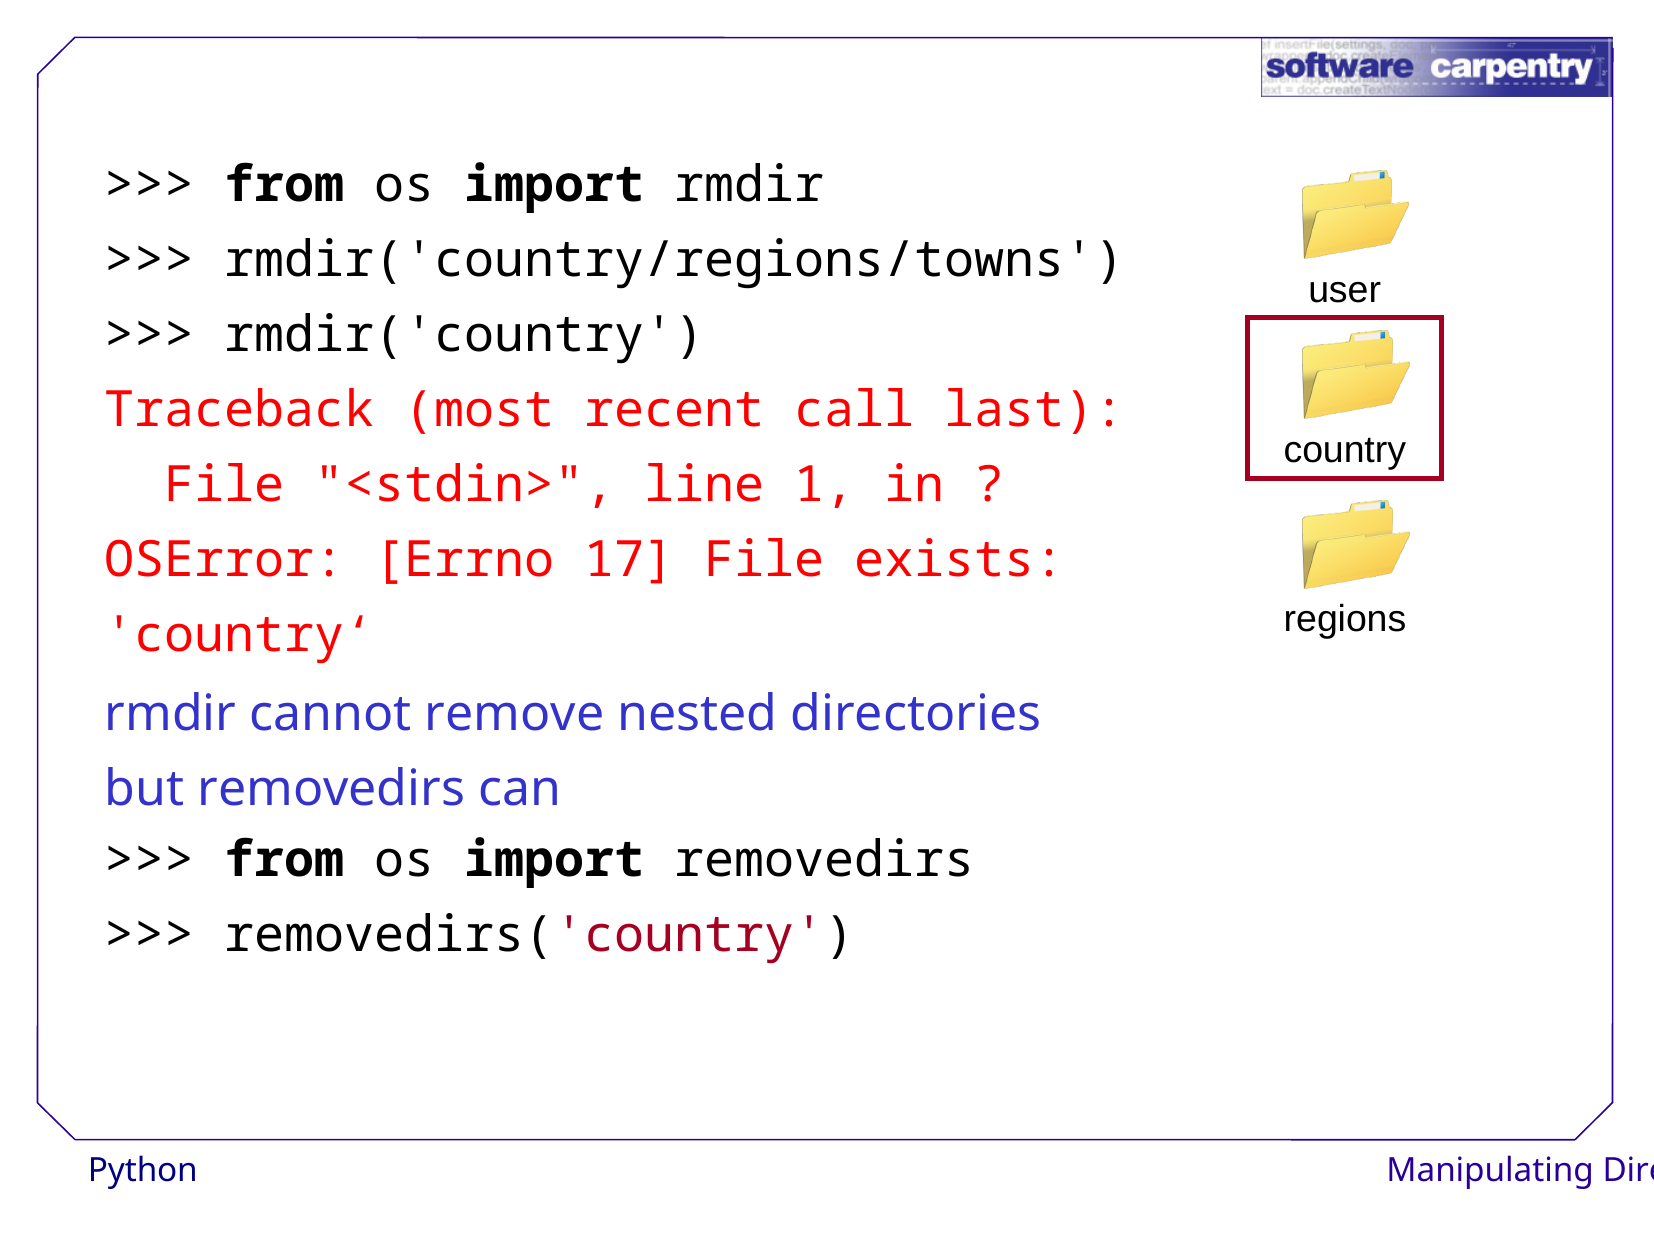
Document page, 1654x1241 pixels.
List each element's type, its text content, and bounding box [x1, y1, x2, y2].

picture [1298, 486, 1414, 602]
text_box >>> from os import rmdir >>> rmdir('country/regions/towns') >>> rmdir('country') Traceback (most recent call last): File "<stdin>", line 1, in ? OSError: [Errno 17] File exists: 'country‘ >>> from os import removedirs >>> removedirs('country') [89, 128, 1512, 1037]
picture [1261, 39, 1613, 97]
text_box regions [1268, 590, 1422, 649]
text_box user [1293, 261, 1396, 315]
picture [1298, 156, 1413, 273]
text_box rmdir cannot remove nested directories but removedirs can [89, 657, 809, 753]
text_box country [1268, 420, 1422, 476]
picture [1298, 320, 1414, 432]
